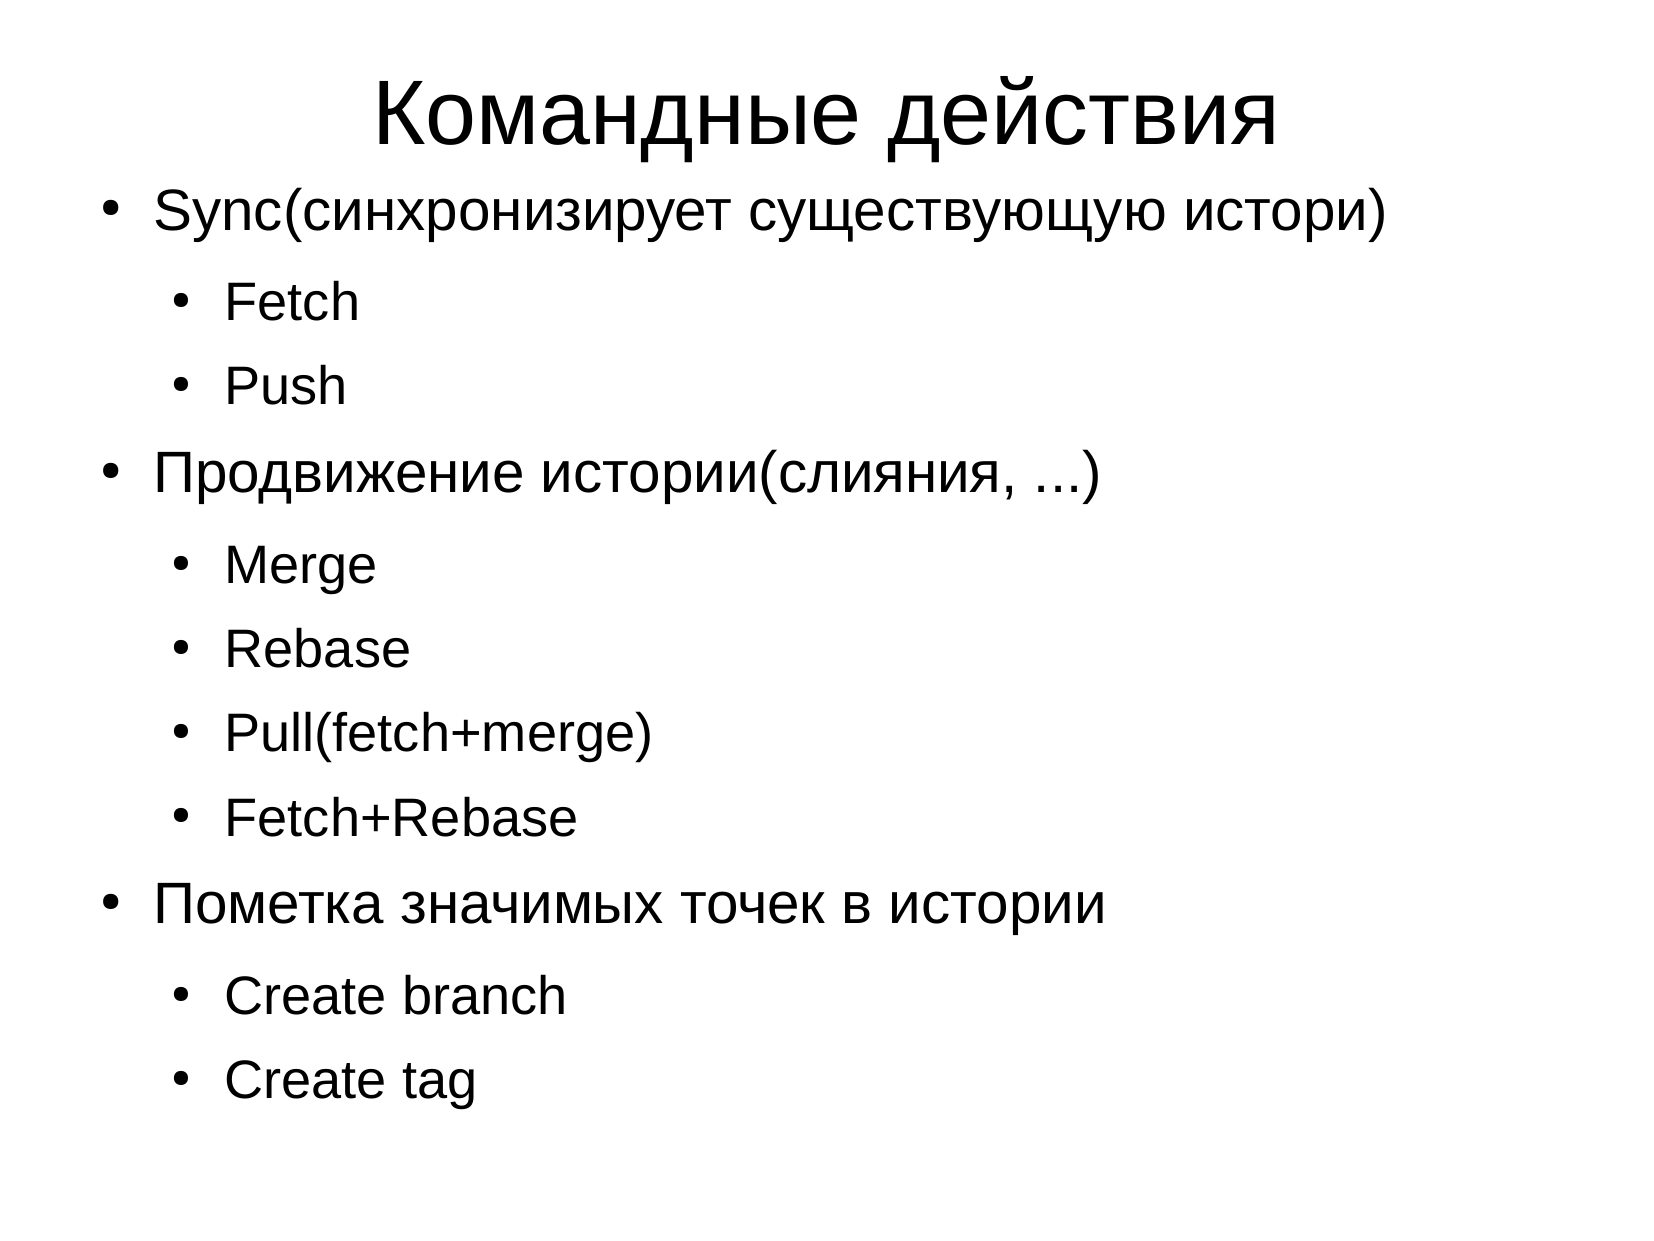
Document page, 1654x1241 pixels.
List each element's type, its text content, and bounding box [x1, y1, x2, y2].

title Командные действия [82, 49, 1571, 177]
list Sync(синхронизирует существующую истори) Fetch Push Продвижение истории(слияния, ...) Merge Rebase Pull(fetch+merge) Fetch+Rebase Пометка значимых точек в истории Create branch Create tag [82, 177, 1571, 1182]
